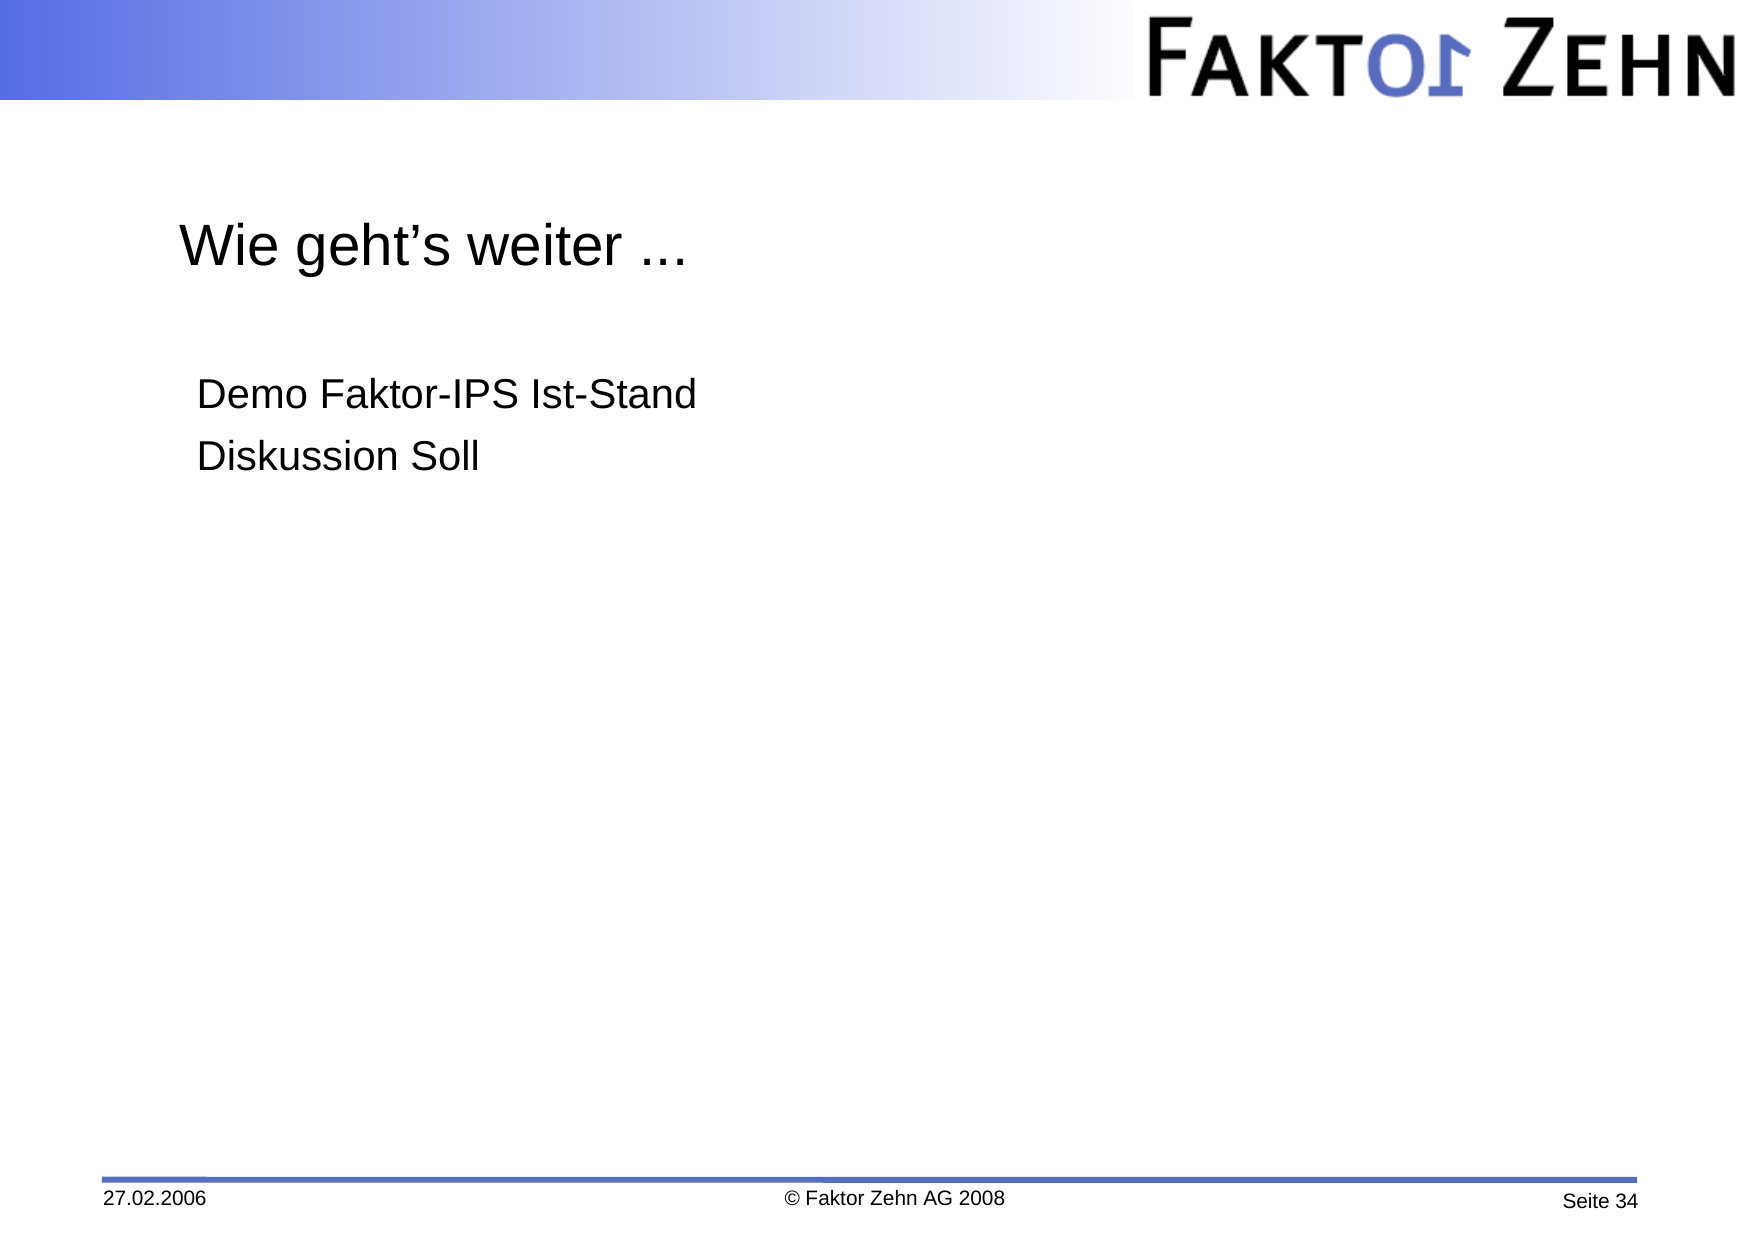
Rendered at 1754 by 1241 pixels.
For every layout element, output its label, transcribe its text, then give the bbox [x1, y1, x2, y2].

title Wie geht’s weiter ... [179, 142, 1576, 349]
list Demo Faktor-IPS Ist-Stand Diskussion Soll [179, 371, 1576, 502]
picture [1133, 2, 1749, 105]
